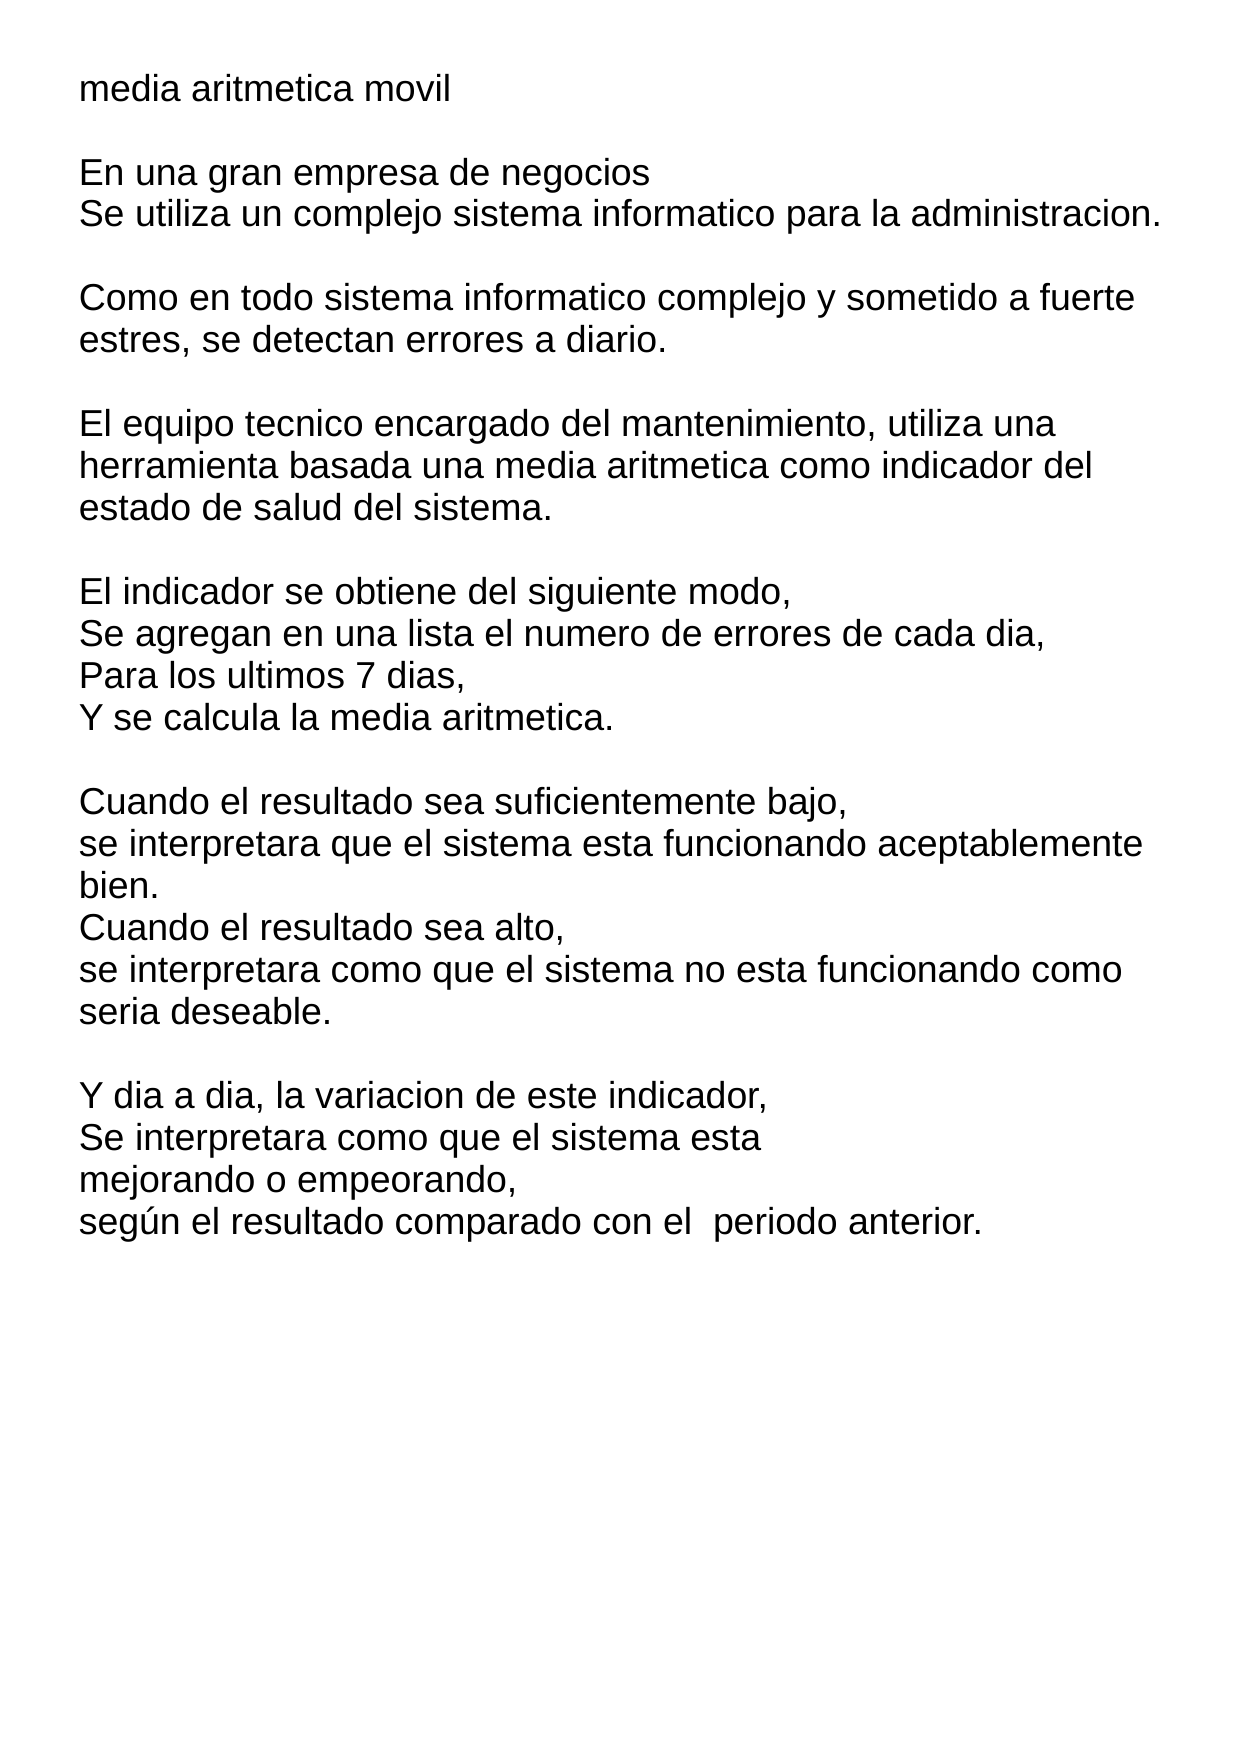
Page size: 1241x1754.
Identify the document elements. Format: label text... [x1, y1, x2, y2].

text_box media aritmetica movil En una gran empresa de negocios Se utiliza un complejo sistema informatico para la administracion. Como en todo sistema informatico complejo y sometido a fuerte estres, se detectan errores a diario. El equipo tecnico encargado del mantenimiento, utiliza una herramienta basada una media aritmetica como indicador del estado de salud del sistema. El indicador se obtiene del siguiente modo, Se agregan en una lista el numero de errores de cada dia, Para los ultimos 7 dias, Y se calcula la media aritmetica. Cuando el resultado sea suficientemente bajo, se interpretara que el sistema esta funcionando aceptablemente bien. Cuando el resultado sea alto, se interpretara como que el sistema no esta funcionando como seria deseable. Y dia a dia, la variacion de este indicador, Se interpretara como que el sistema esta mejorando o empeorando, según el resultado comparado con el periodo anterior. [64, 59, 1182, 1293]
